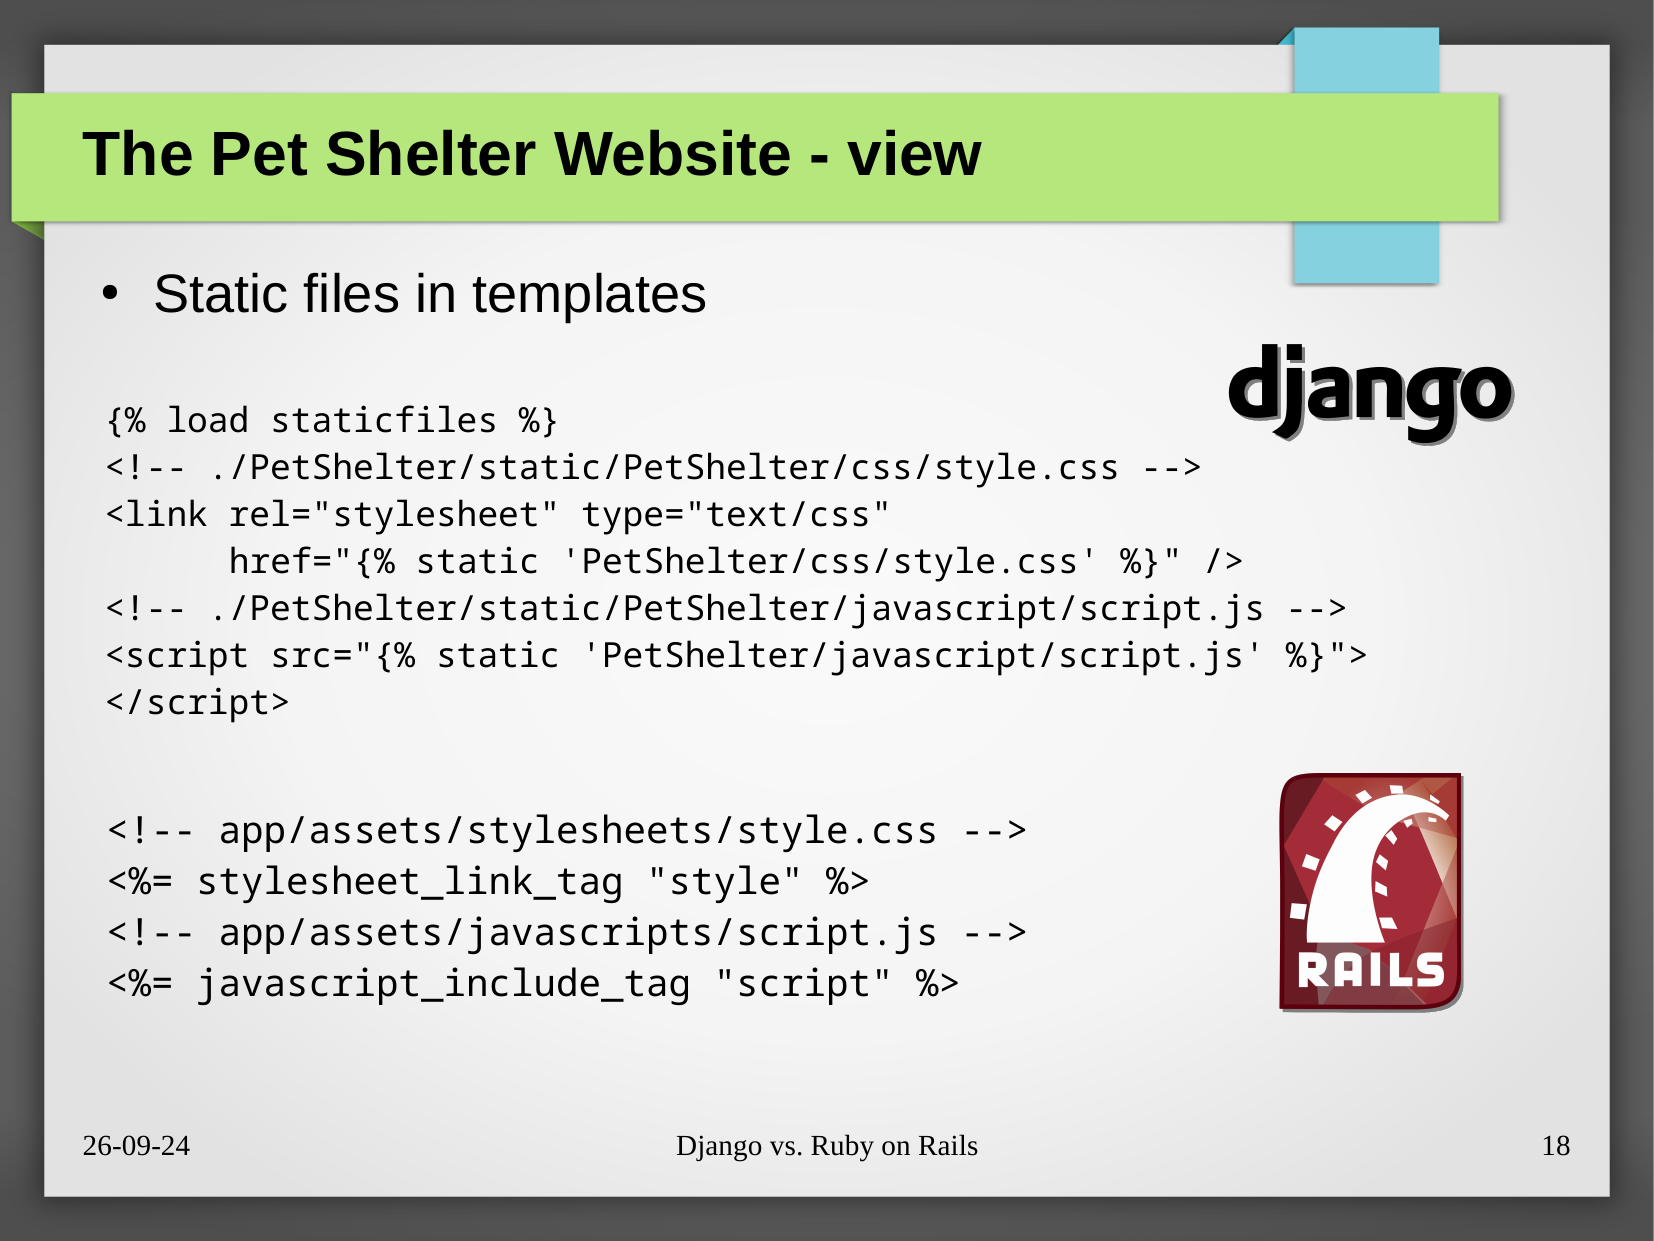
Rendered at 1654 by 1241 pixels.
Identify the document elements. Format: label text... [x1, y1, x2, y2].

list <!-- app/assets/stylesheets/style.css --> <%= stylesheet_link_tag "style" %> <!-- app/assets/javascripts/script.js --> <%= javascript_include_tag "script" %> [82, 773, 1571, 1093]
title The Pet Shelter Website - view [82, 94, 1264, 213]
list Static files in templates [82, 263, 1571, 337]
list {% load staticfiles %} <!-- ./PetShelter/static/PetShelter/css/style.css --> <link rel="stylesheet" type="text/css" href="{% static 'PetShelter/css/style.css' %}" /> <!-- ./PetShelter/static/PetShelter/javascript/script.js --> <script src="{% static 'PetShelter/javascript/script.js' %}"> </script> [82, 366, 1571, 727]
picture [0, 0, 1654, 1241]
